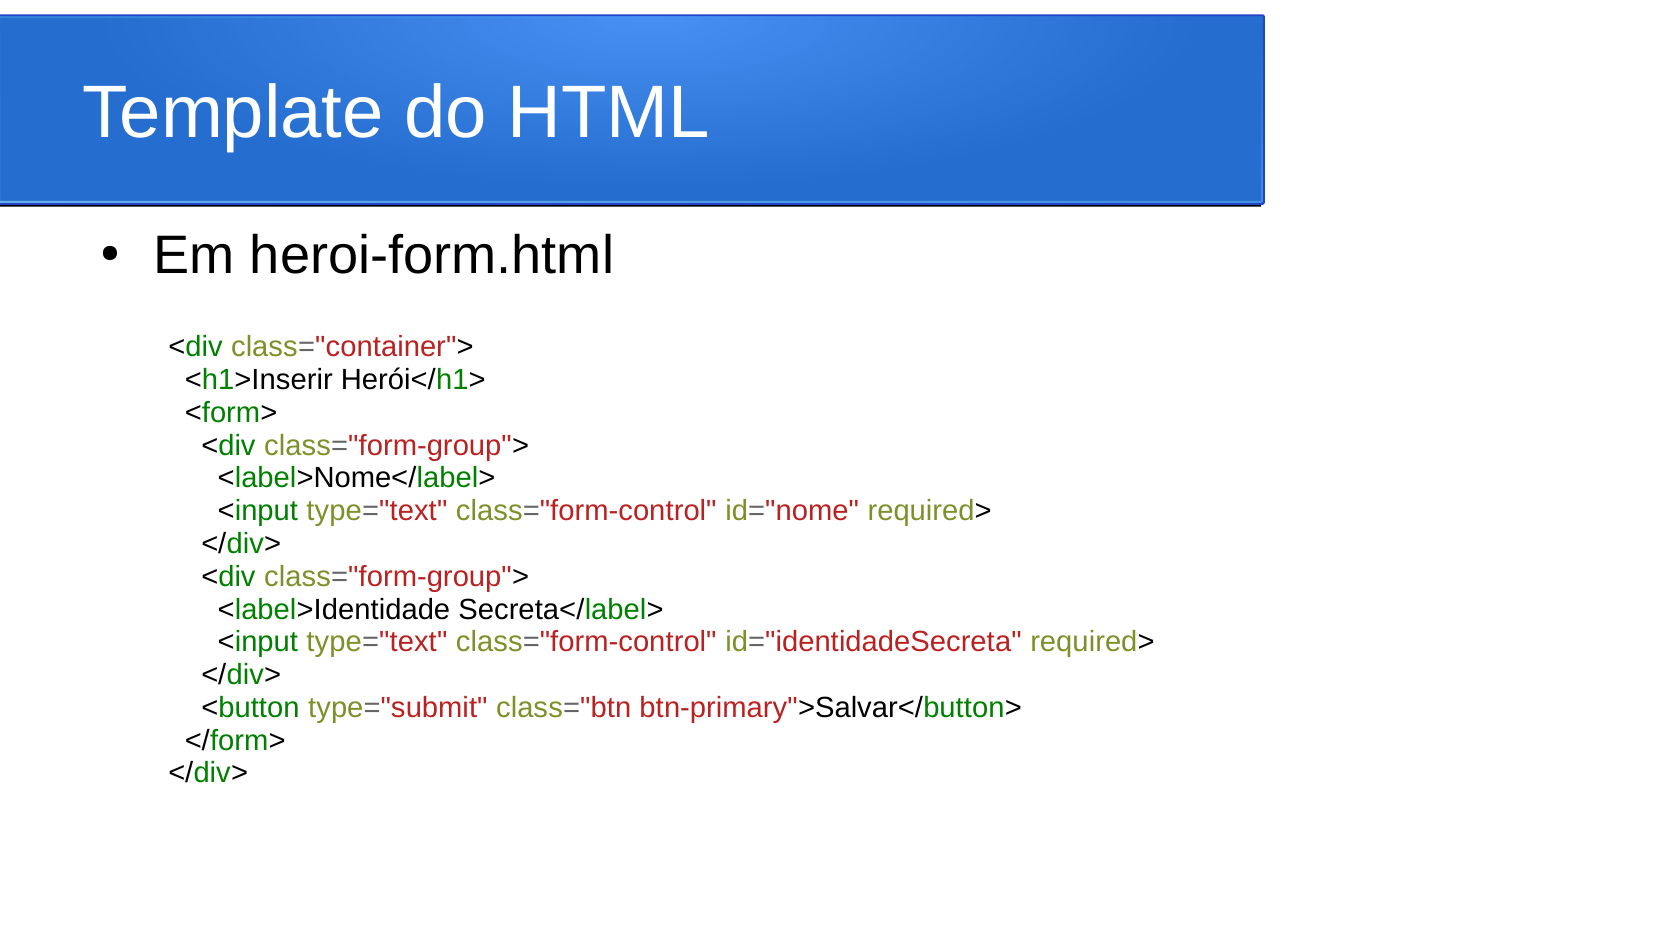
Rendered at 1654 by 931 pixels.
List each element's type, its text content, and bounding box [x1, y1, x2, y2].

text_box <div class="container"> <h1>Inserir Herói</h1> <form> <div class="form-group"> <label>Nome</label> <input type="text" class="form-control" id="nome" required> </div> <div class="form-group"> <label>Identidade Secreta</label> <input type="text" class="form-control" id="identidadeSecreta" required> </div> <button type="submit" class="btn btn-primary">Salvar</button> </form> </div> [153, 322, 1394, 863]
list Em heroi-form.html [82, 224, 1571, 764]
title Template do HTML [82, 35, 1235, 189]
